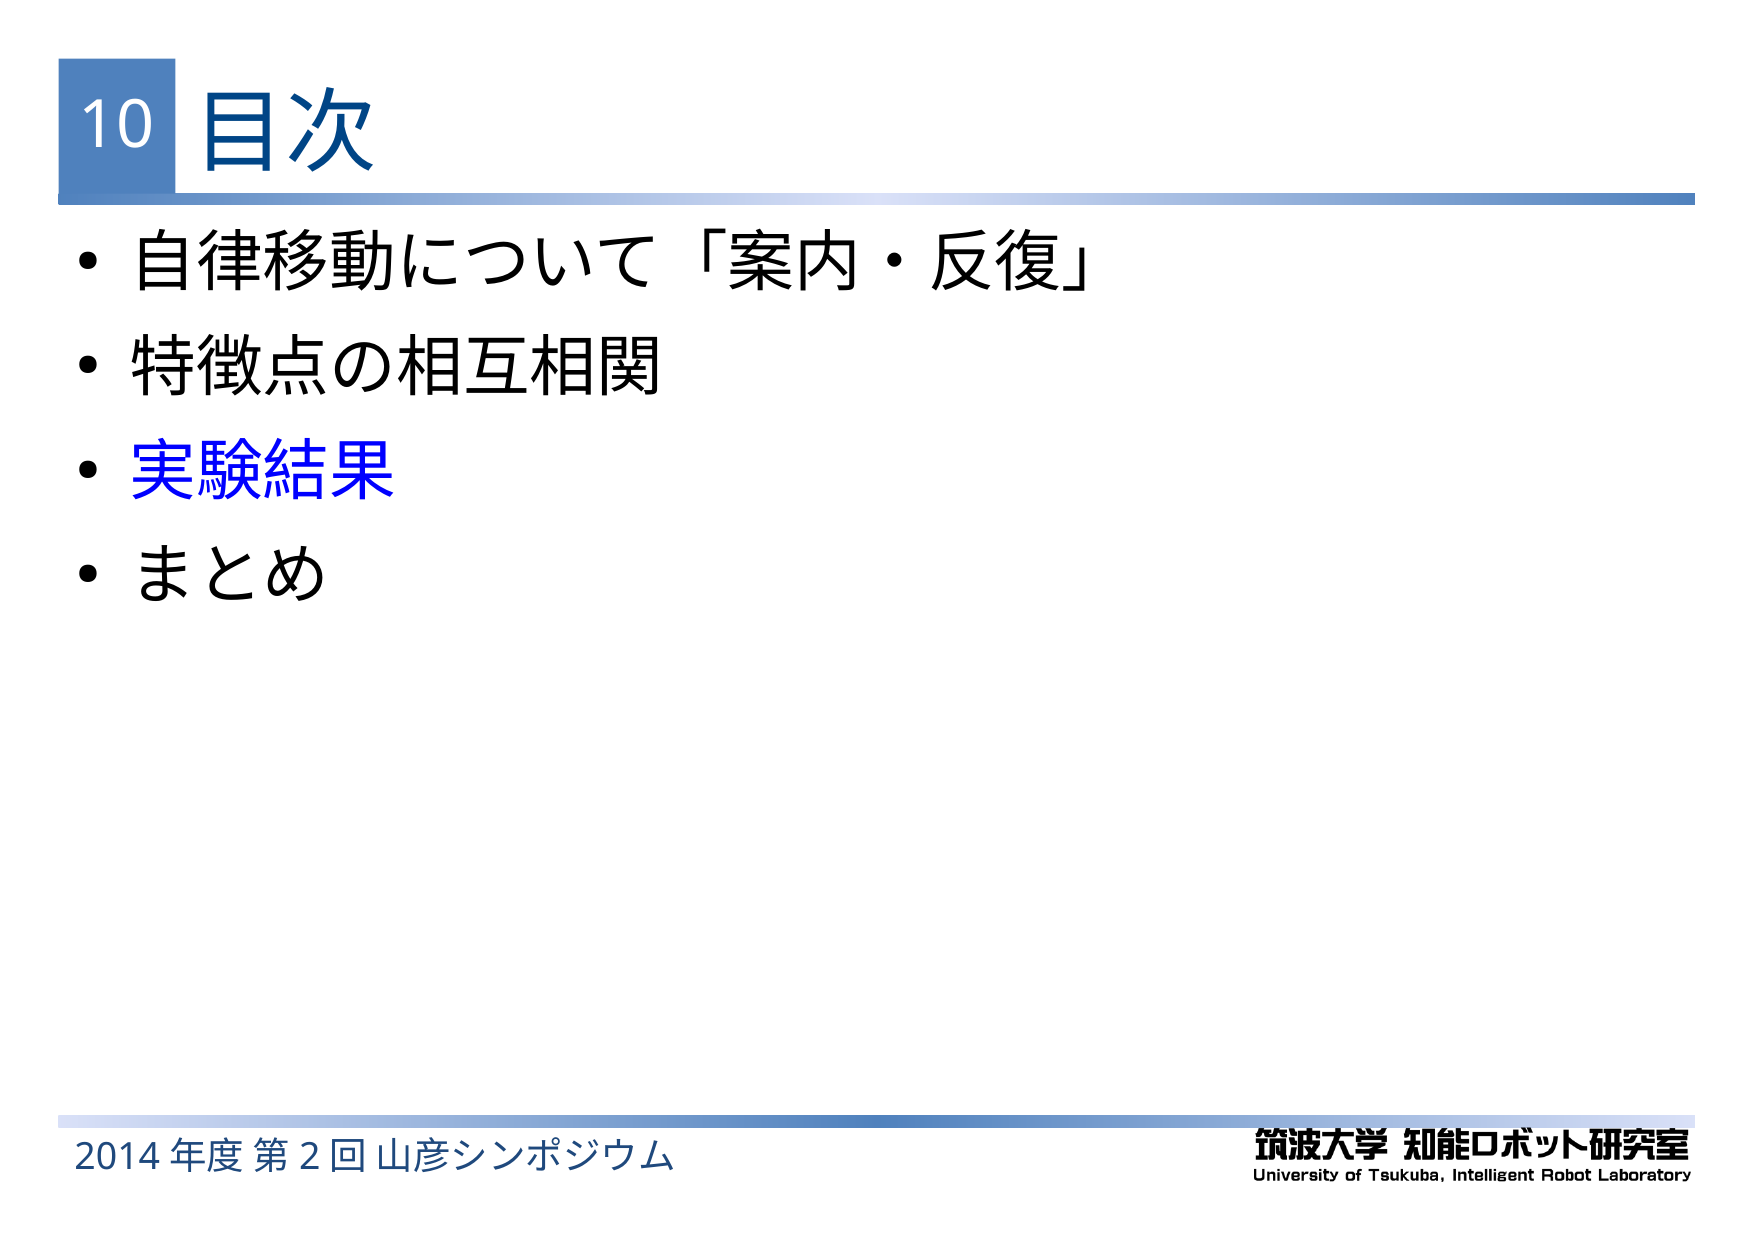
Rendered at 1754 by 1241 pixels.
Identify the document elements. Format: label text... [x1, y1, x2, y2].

picture [1252, 1127, 1691, 1182]
list 自律移動について「案内・反復」 特徴点の相互相関 実験結果 まとめ [58, 223, 1696, 1116]
title 目次 [193, 61, 1651, 205]
